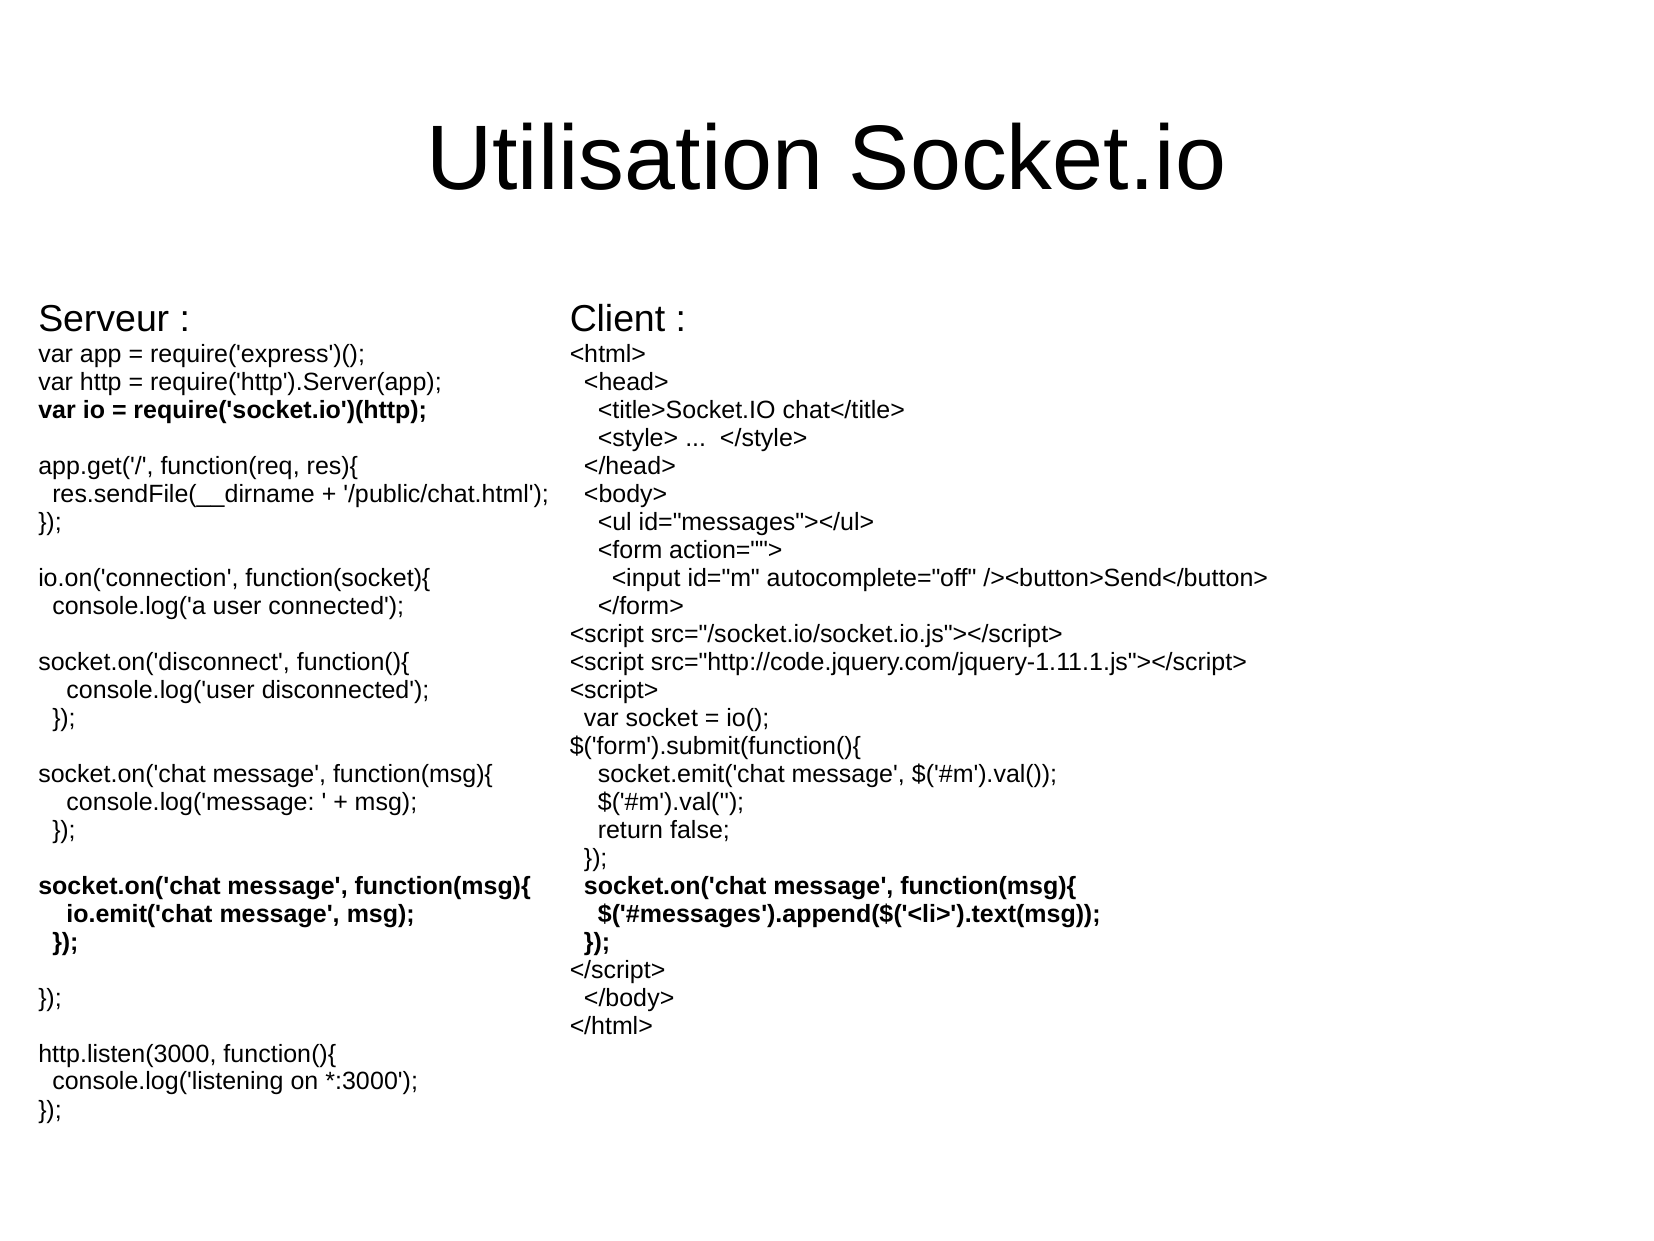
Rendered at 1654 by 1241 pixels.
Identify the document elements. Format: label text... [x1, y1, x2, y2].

text_box Client : <html> <head> <title>Socket.IO chat</title> <style> ... </style> </head> <body> <ul id="messages"></ul> <form action=""> <input id="m" autocomplete="off" /><button>Send</button> </form> <script src="/socket.io/socket.io.js"></script> <script src="http://code.jquery.com/jquery-1.11.1.js"></script> <script> var socket = io(); $('form').submit(function(){ socket.emit('chat message', $('#m').val()); $('#m').val(''); return false; }); socket.on('chat message', function(msg){ $('#messages').append($('<li>').text(msg)); }); </script> </body> </html> [555, 290, 1642, 1111]
title Utilisation Socket.io [82, 49, 1571, 257]
text_box Serveur : var app = require('express')(); var http = require('http').Server(app); var io = require('socket.io')(http); app.get('/', function(req, res){ res.sendFile(__dirname + '/public/chat.html'); }); io.on('connection', function(socket){ console.log('a user connected'); socket.on('disconnect', function(){ console.log('user disconnected'); }); socket.on('chat message', function(msg){ console.log('message: ' + msg); }); socket.on('chat message', function(msg){ io.emit('chat message', msg); }); }); http.listen(3000, function(){ console.log('listening on *:3000'); }); [23, 290, 709, 1131]
